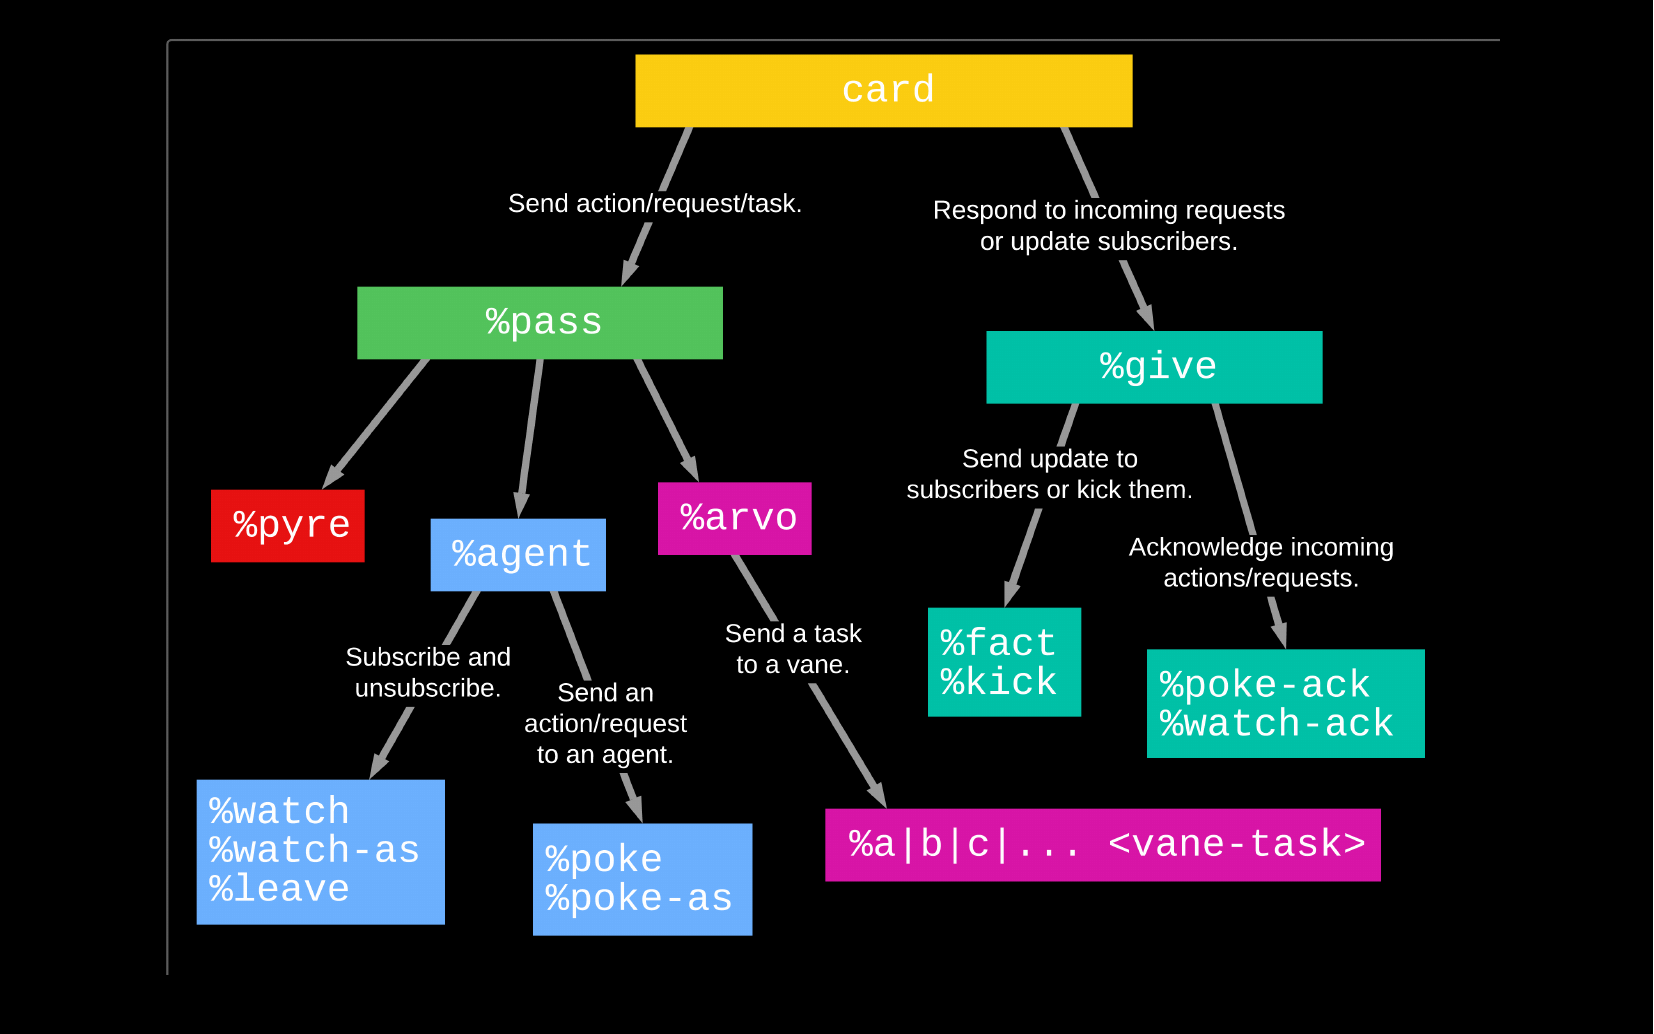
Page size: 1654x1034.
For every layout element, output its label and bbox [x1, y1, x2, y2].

picture [161, 37, 1500, 975]
